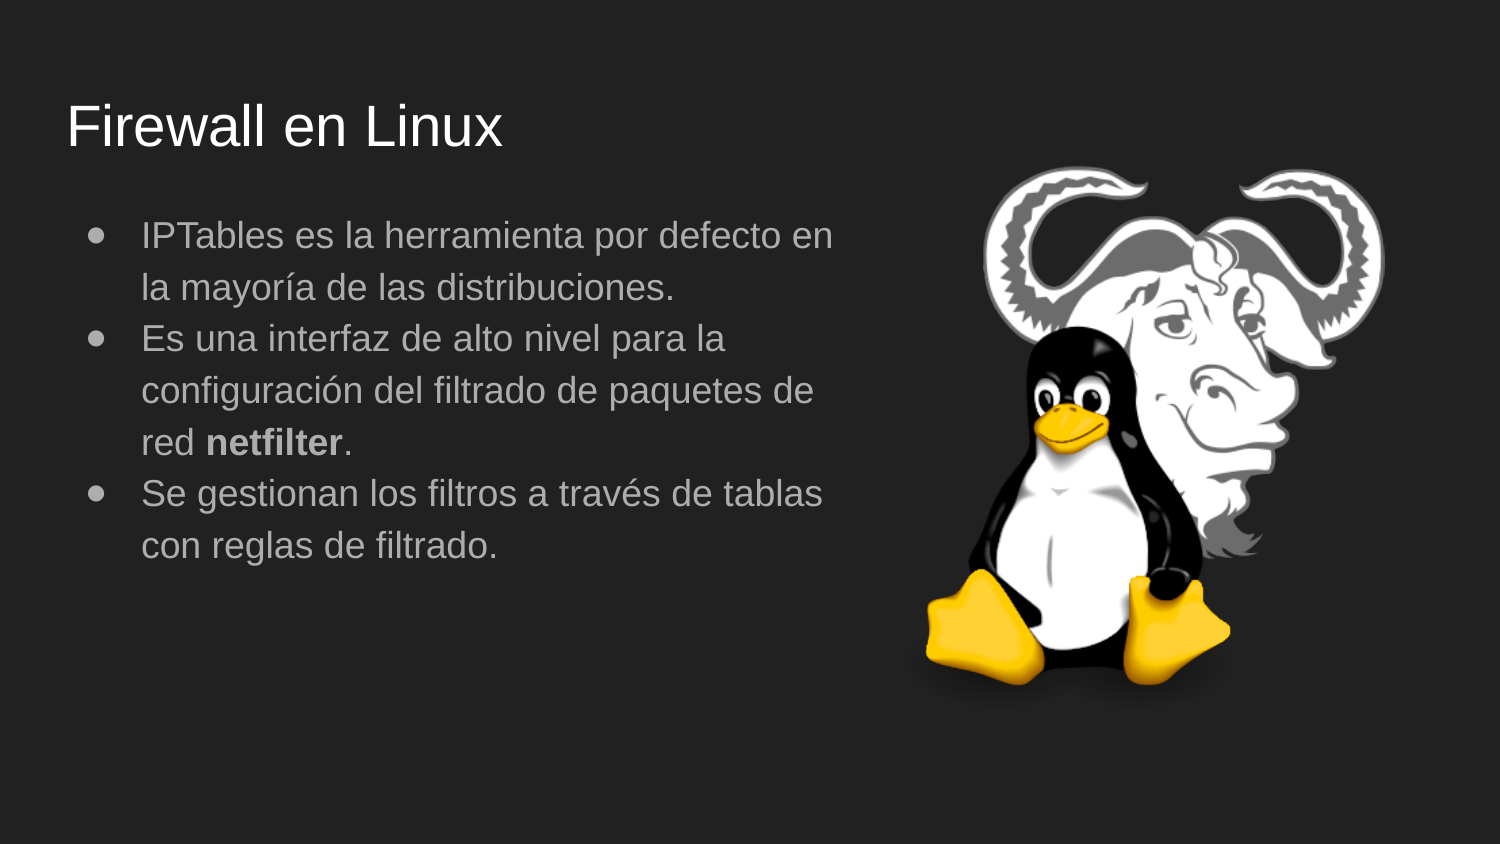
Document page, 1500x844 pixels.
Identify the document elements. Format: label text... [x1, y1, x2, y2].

list IPTables es la herramienta por defecto en la mayoría de las distribuciones. Es una interfaz de alto nivel para la configuración del filtrado de paquetes de red netfilter. Se gestionan los filtros a través de tablas con reglas de filtrado. [51, 189, 886, 750]
title Firewall en Linux [51, 72, 1449, 167]
picture [906, 166, 1385, 710]
